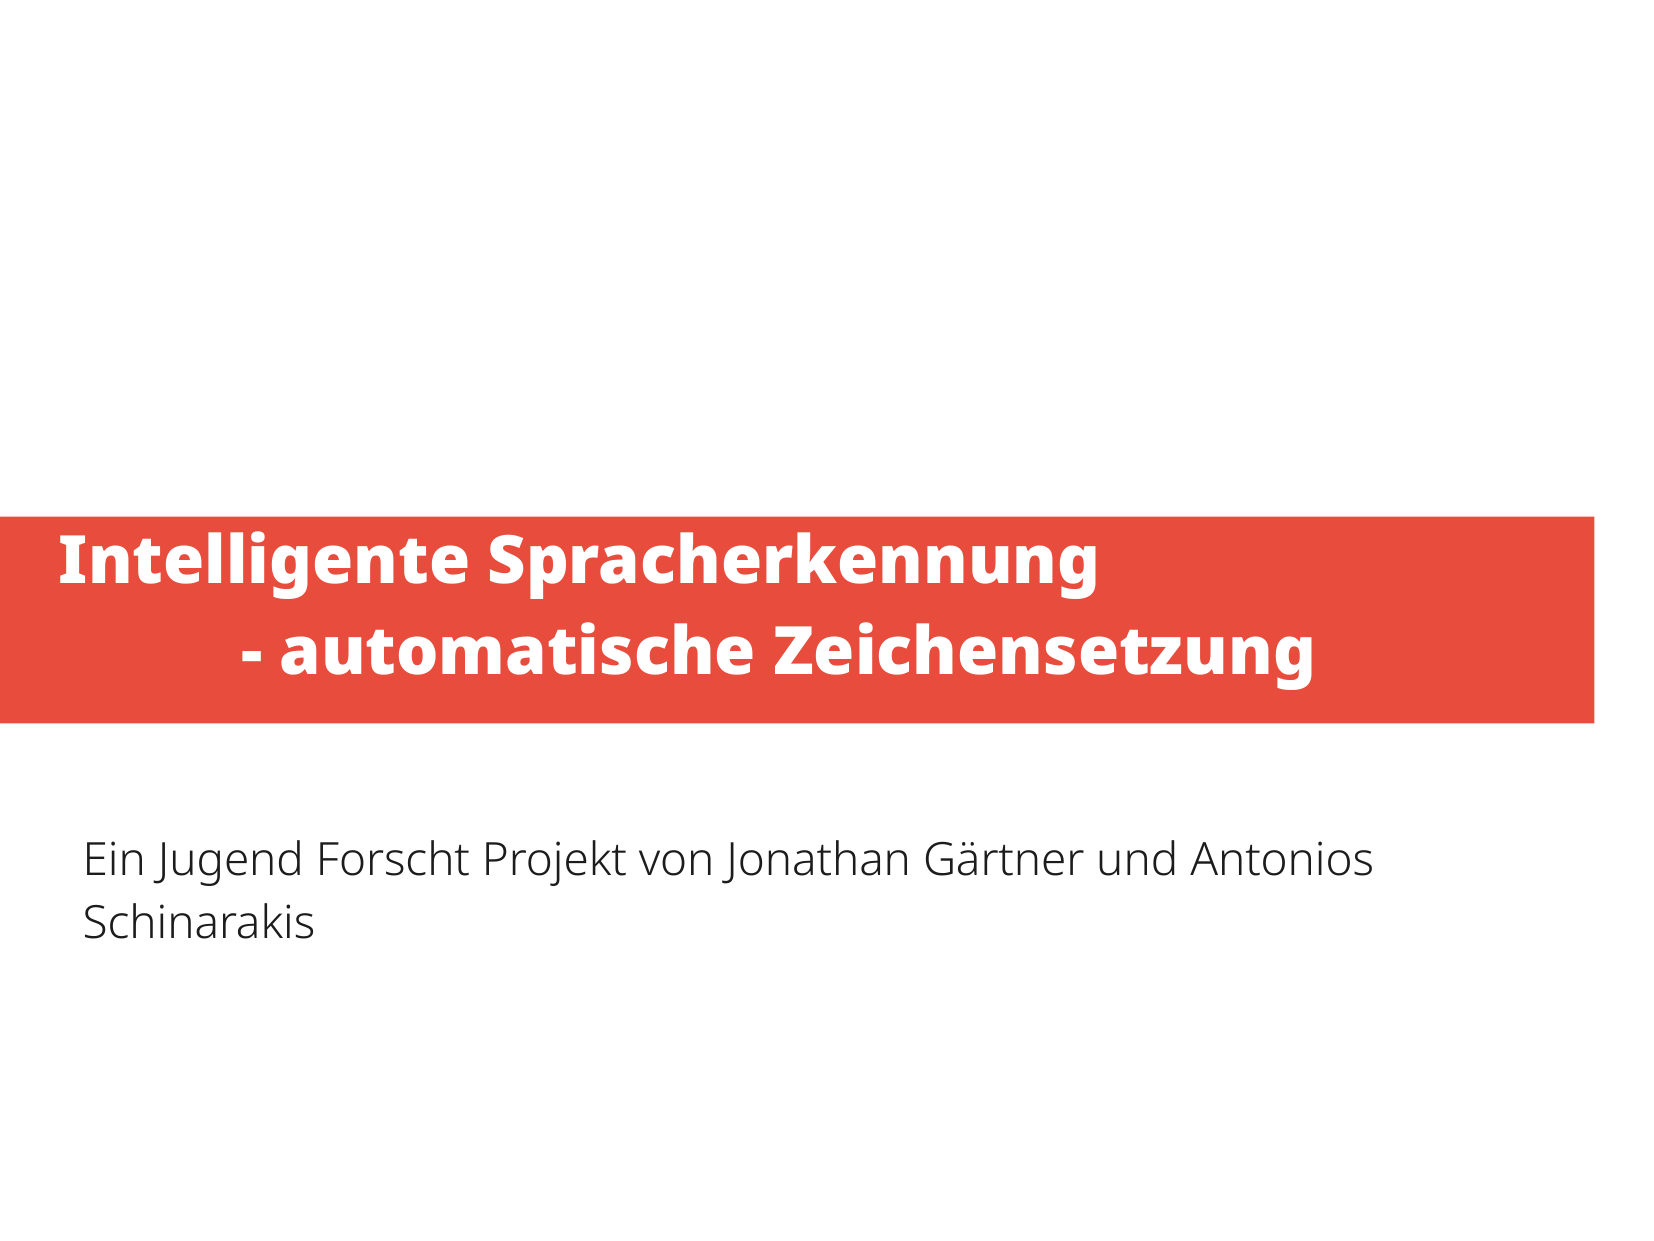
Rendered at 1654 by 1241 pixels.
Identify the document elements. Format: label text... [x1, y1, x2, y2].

title Intelligente Spracherkennung - automatische Zeichensetzung [59, 546, 1595, 694]
subtitle Ein Jugend Forscht Projekt von Jonathan Gärtner und Antonios Schinarakis [82, 826, 1589, 945]
